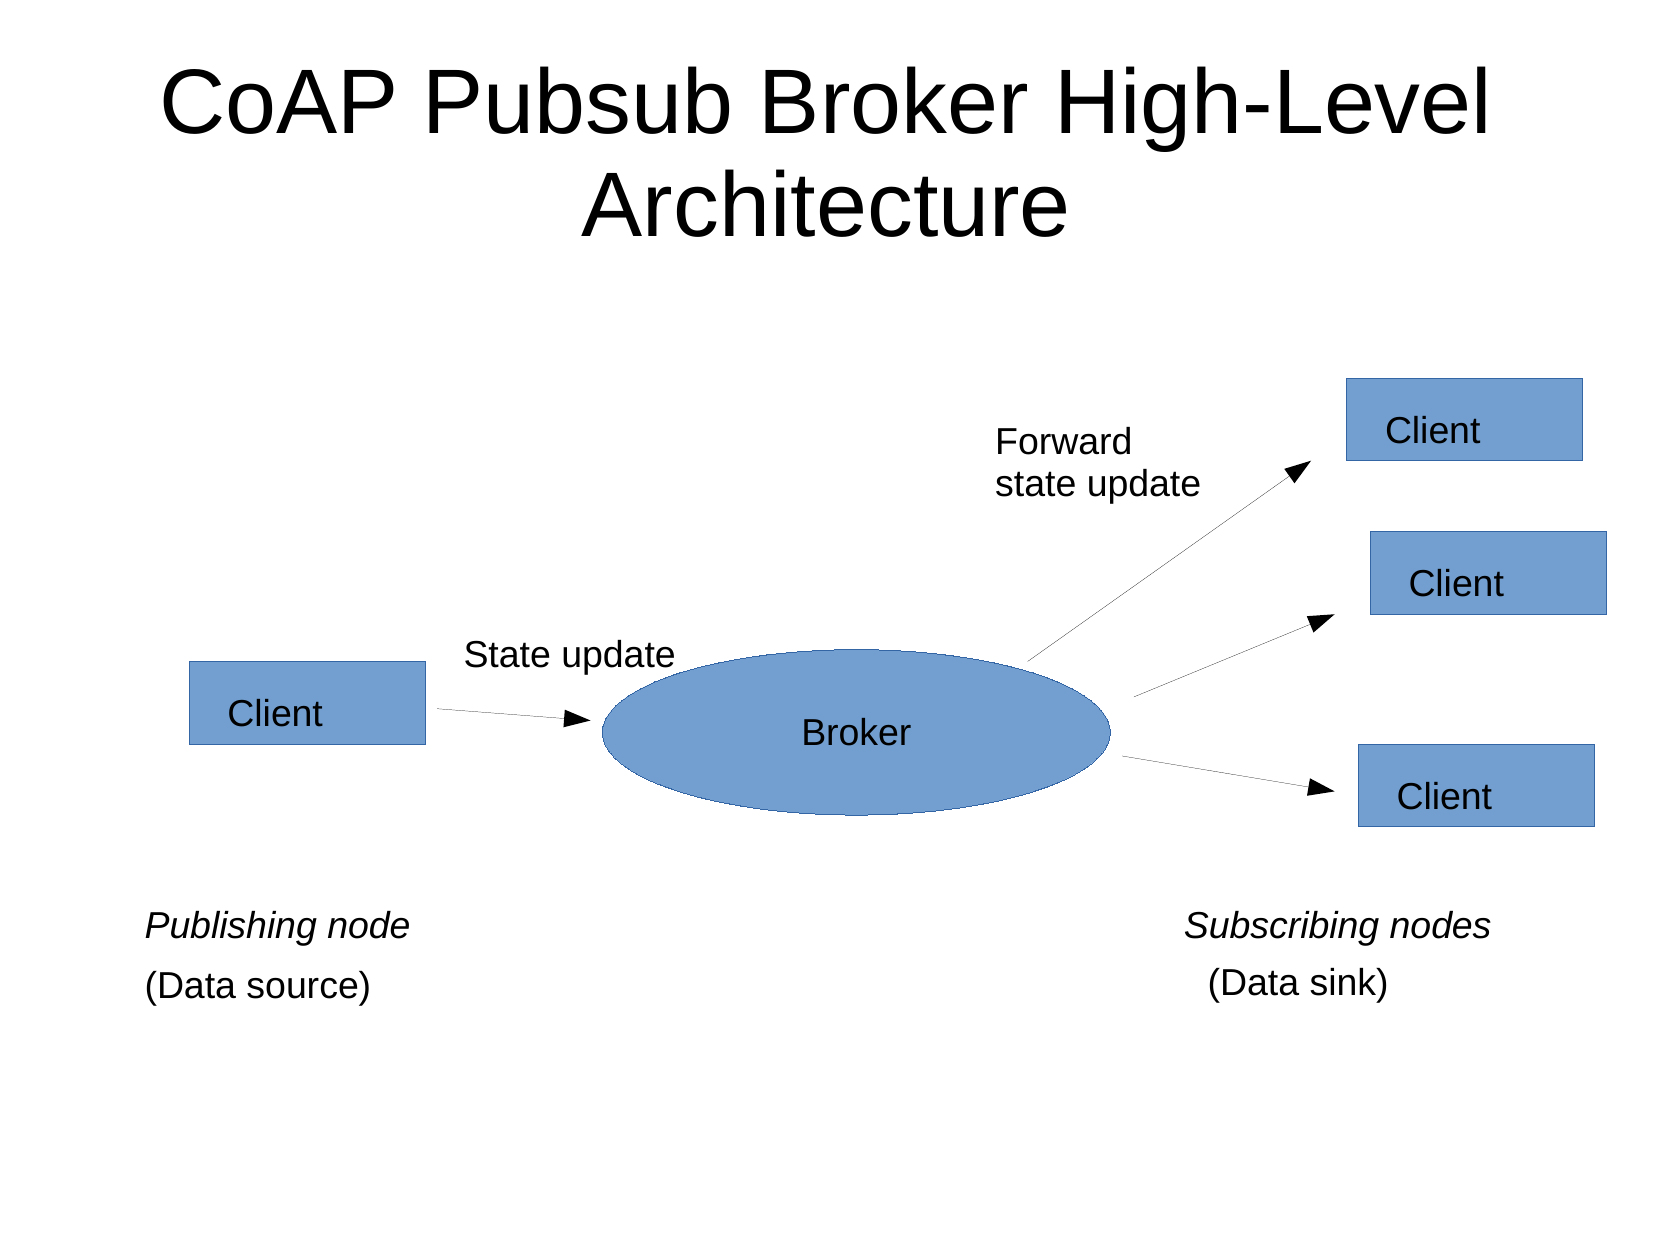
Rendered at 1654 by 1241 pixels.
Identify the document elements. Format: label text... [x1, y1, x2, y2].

text_box [1346, 378, 1583, 461]
text_box Client [1393, 555, 1519, 612]
text_box Client [212, 685, 338, 742]
text_box [189, 661, 426, 745]
text_box Client [1370, 401, 1496, 459]
text_box [1358, 744, 1595, 827]
text_box Publishing node [129, 897, 544, 955]
text_box Client [1381, 767, 1508, 825]
text_box Forward state update [980, 413, 1229, 555]
text_box Broker [602, 649, 1111, 816]
title CoAP Pubsub Broker High-Level Architecture [82, 49, 1571, 257]
text_box (Data source) [129, 956, 390, 1014]
text_box Subscribing nodes [1169, 897, 1619, 955]
text_box [1370, 531, 1607, 615]
text_box State update [448, 626, 691, 683]
text_box (Data sink) [1192, 954, 1524, 1012]
